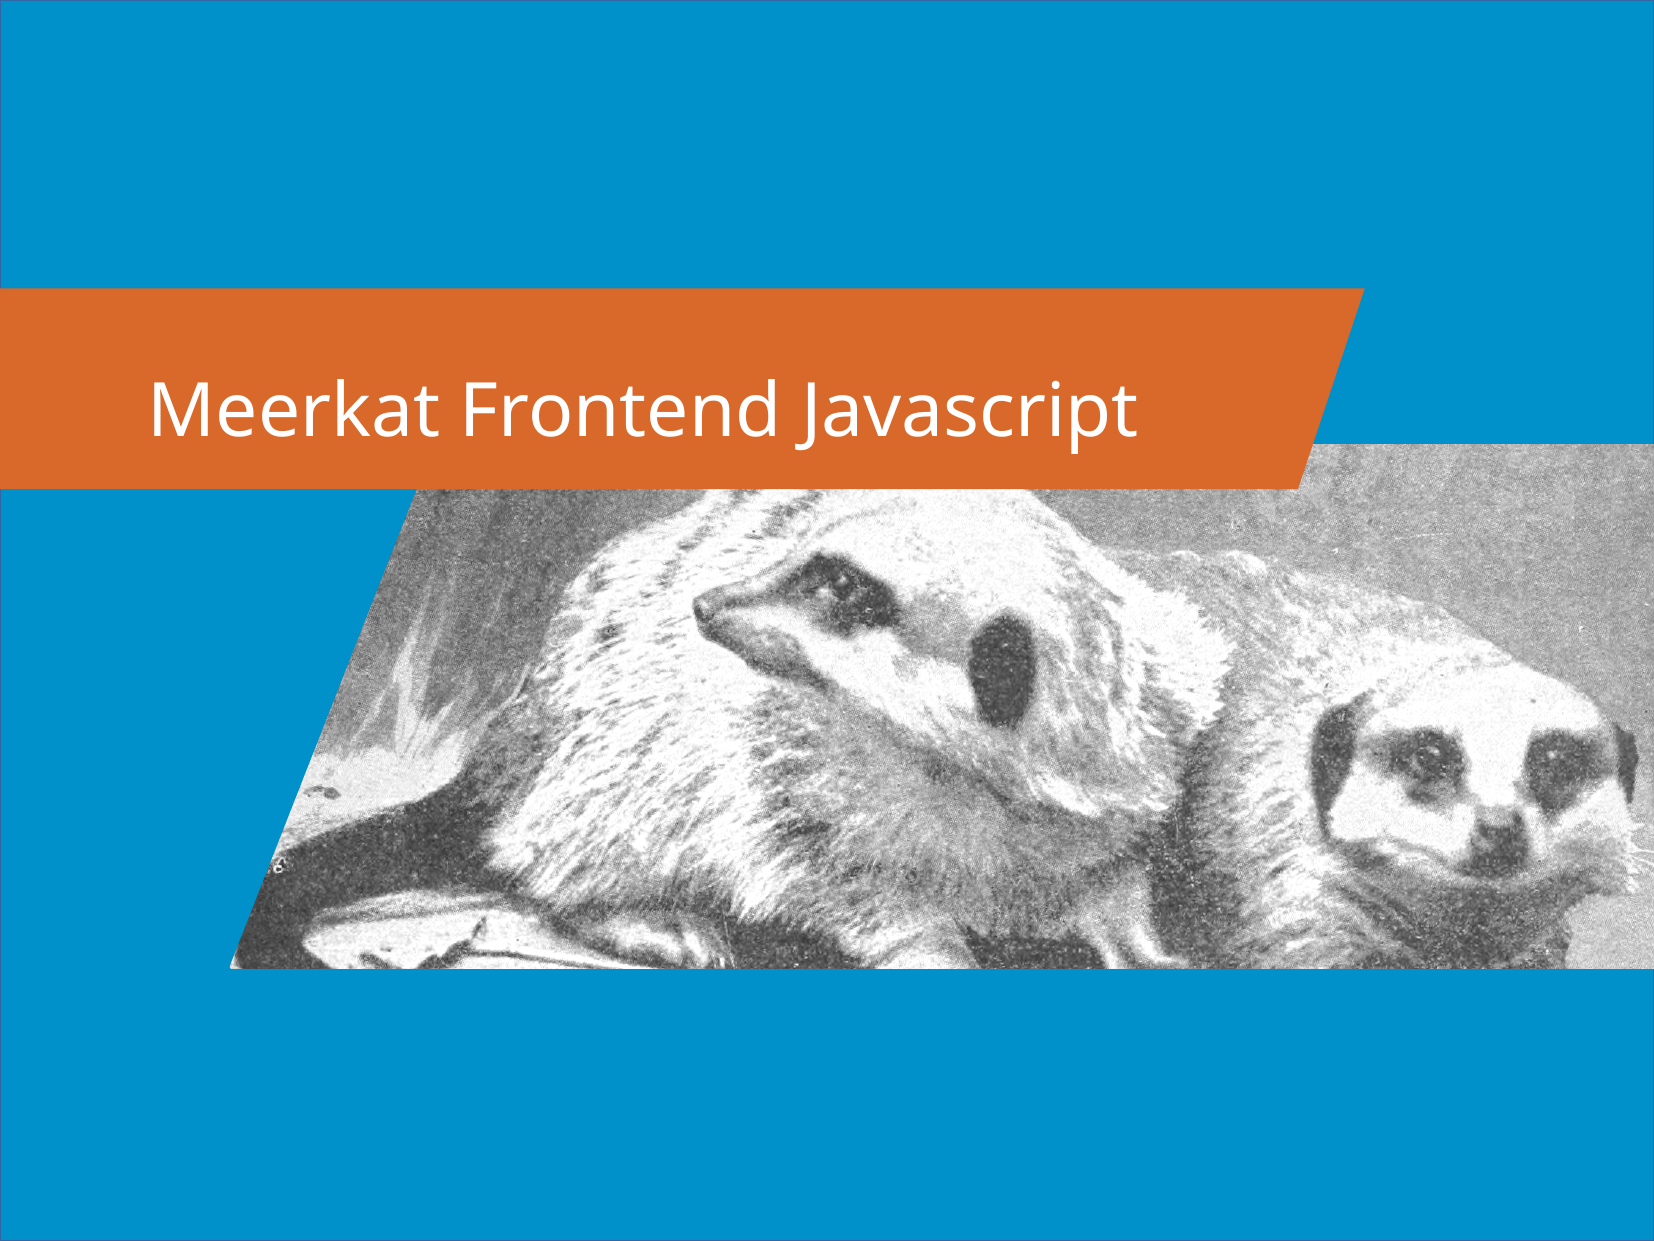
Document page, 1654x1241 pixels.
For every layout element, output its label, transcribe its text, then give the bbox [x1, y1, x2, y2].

text_box [0, 0, 1654, 1241]
text_box Meerkat Frontend Javascript [133, 348, 1215, 455]
